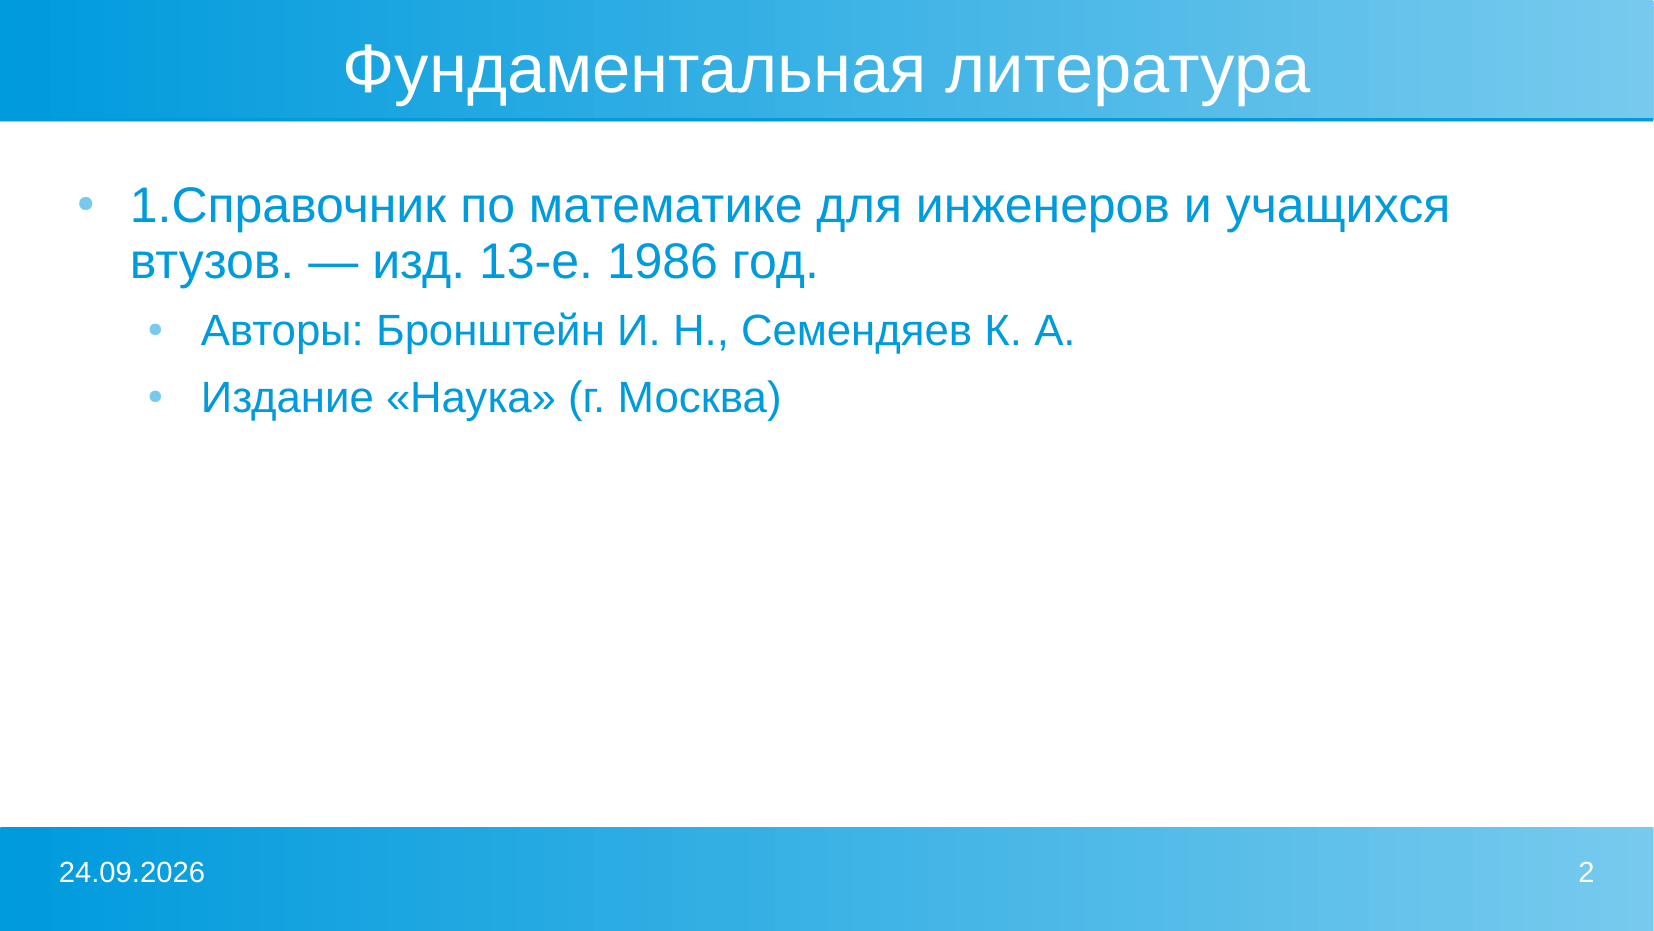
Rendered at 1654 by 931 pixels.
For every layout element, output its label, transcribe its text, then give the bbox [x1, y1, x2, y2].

list 1.Справочник по математике для инженеров и учащихся втузов. — изд. 13-е. 1986 год. Авторы: Бронштейн И. Н., Семендяев К. А. Издание «Наука» (г. Москва) [59, 177, 1595, 768]
title Фундаментальная литература [59, 29, 1595, 108]
